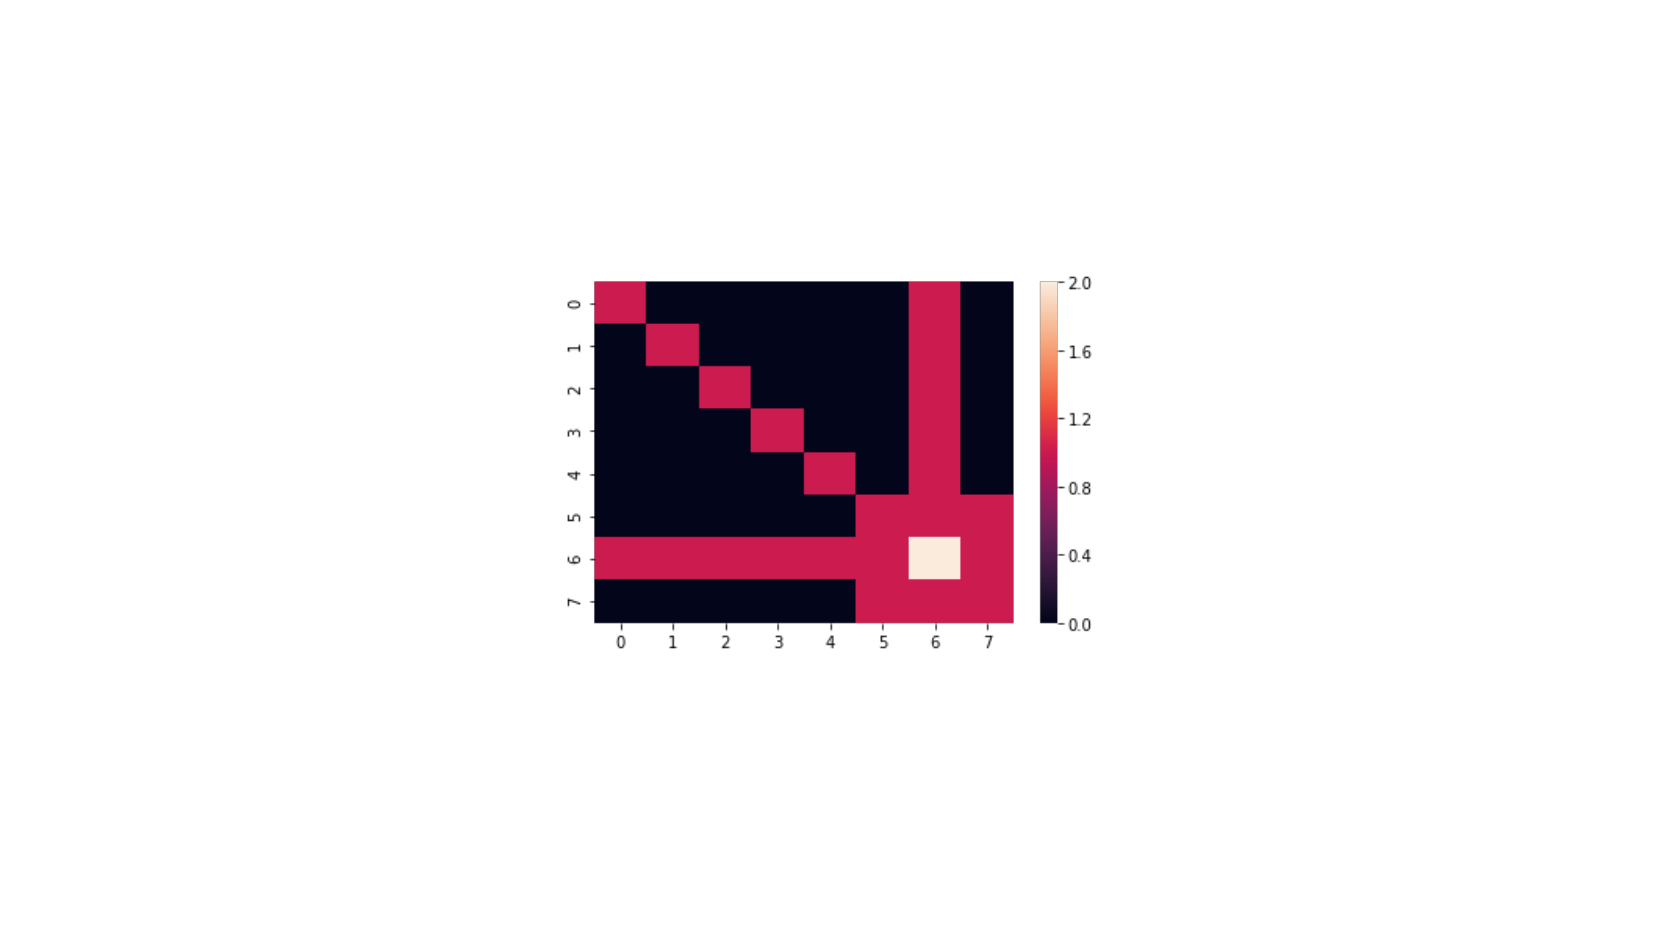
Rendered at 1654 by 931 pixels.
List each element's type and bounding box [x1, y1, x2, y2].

picture [557, 266, 1103, 661]
